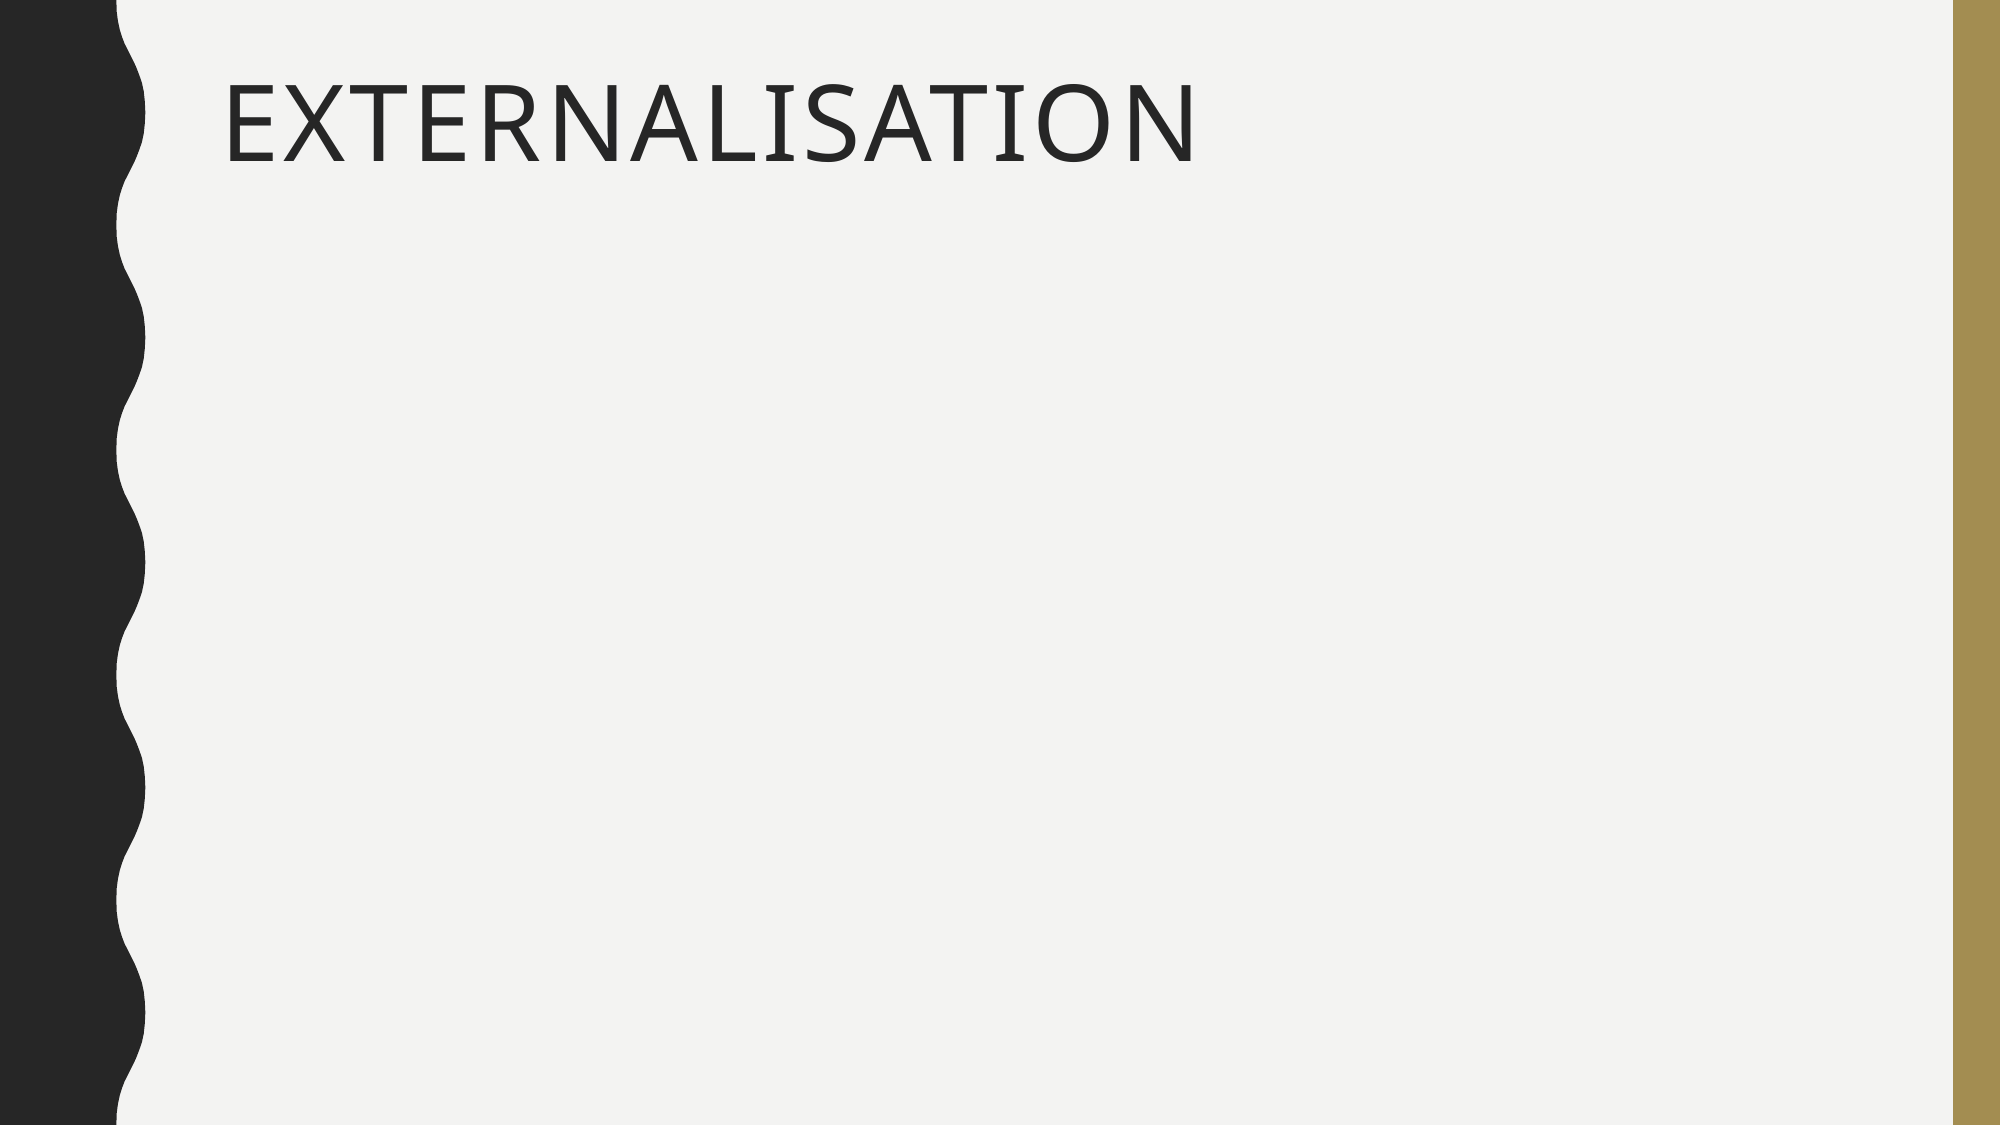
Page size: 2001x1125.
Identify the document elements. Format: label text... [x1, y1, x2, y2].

title Externalisation [205, 62, 1876, 308]
